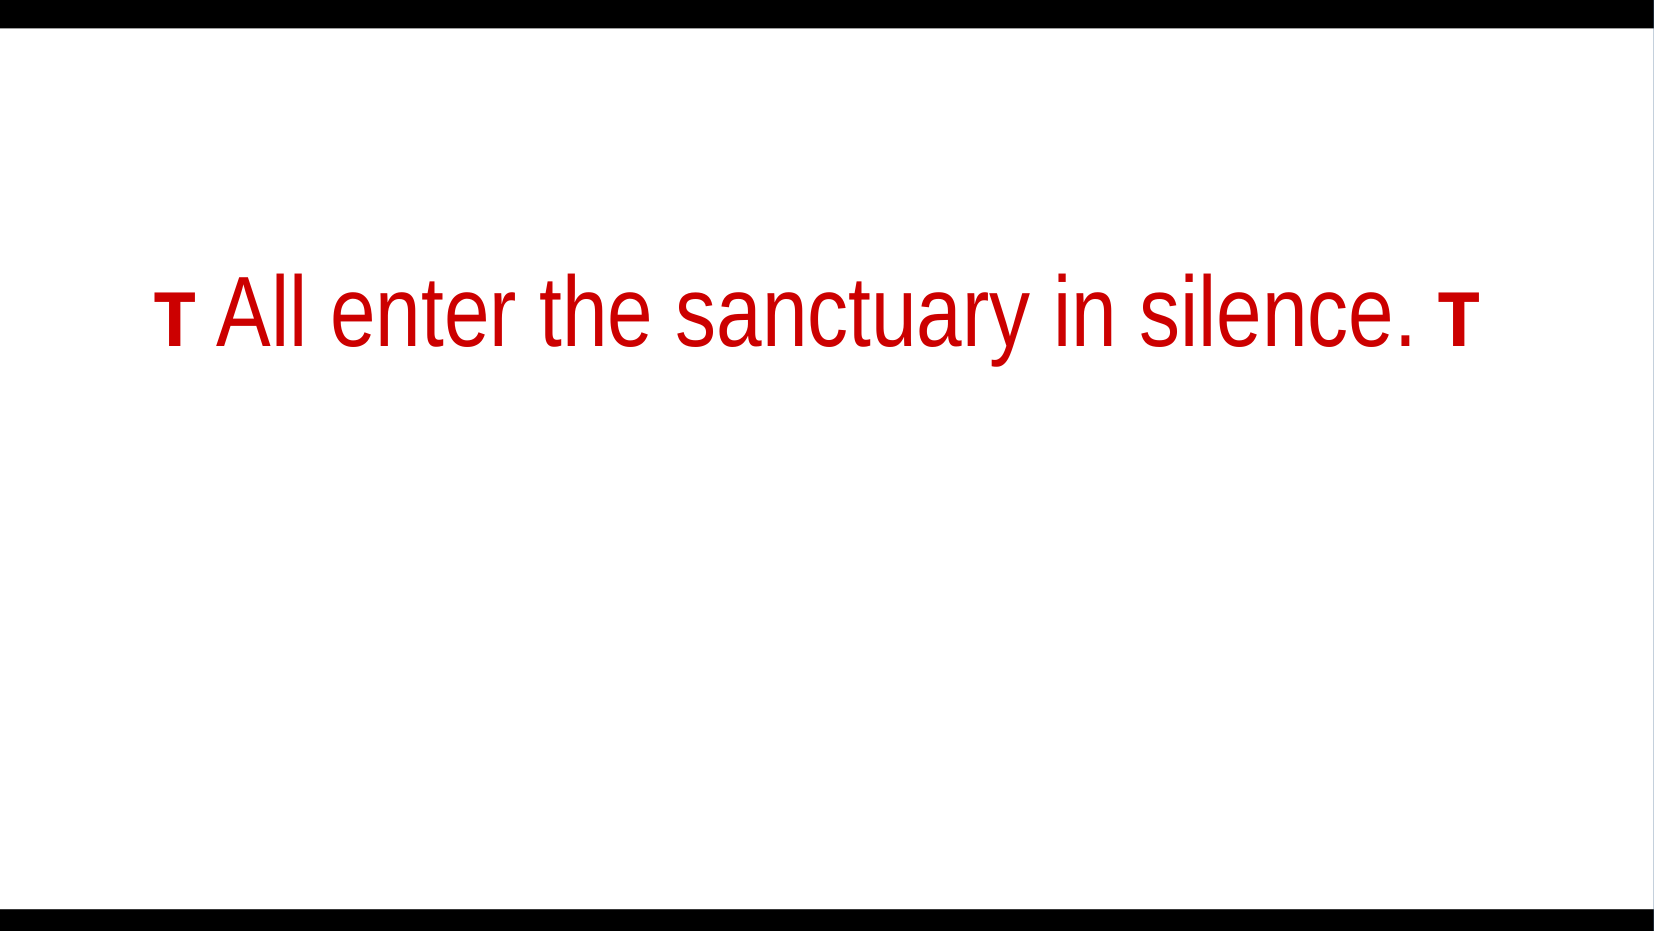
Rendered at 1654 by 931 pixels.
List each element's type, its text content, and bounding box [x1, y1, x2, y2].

text_box T All enter the sanctuary in silence. T [90, 245, 1546, 440]
picture [0, 0, 1654, 931]
